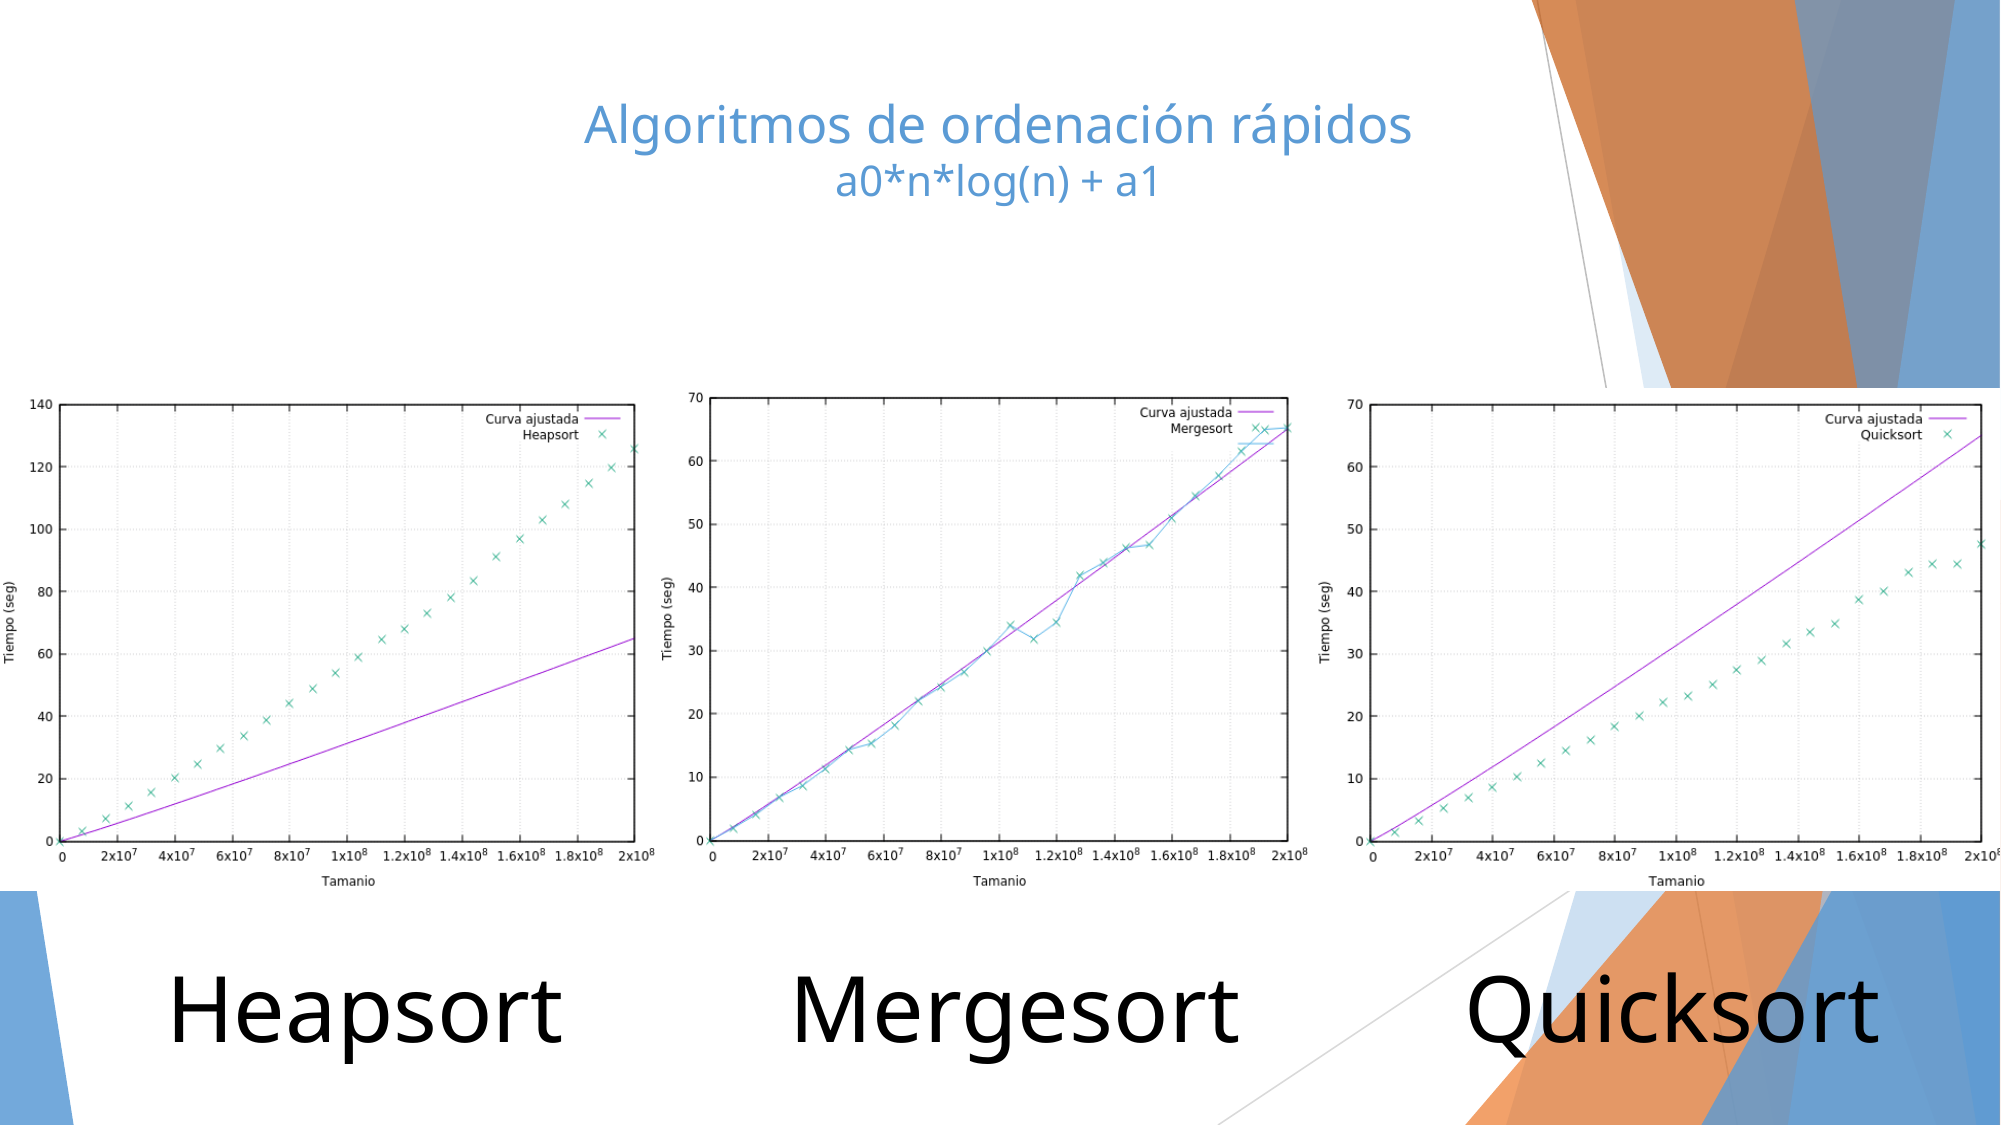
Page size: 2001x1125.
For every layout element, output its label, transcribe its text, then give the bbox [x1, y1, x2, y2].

text_box Heapsort Mergesort Quicksort [1, 943, 2000, 1073]
title Algoritmos de ordenación rápidos a0*n*log(n) + a1 [0, 84, 2000, 214]
picture [0, 381, 1309, 891]
picture [1312, 388, 2000, 891]
